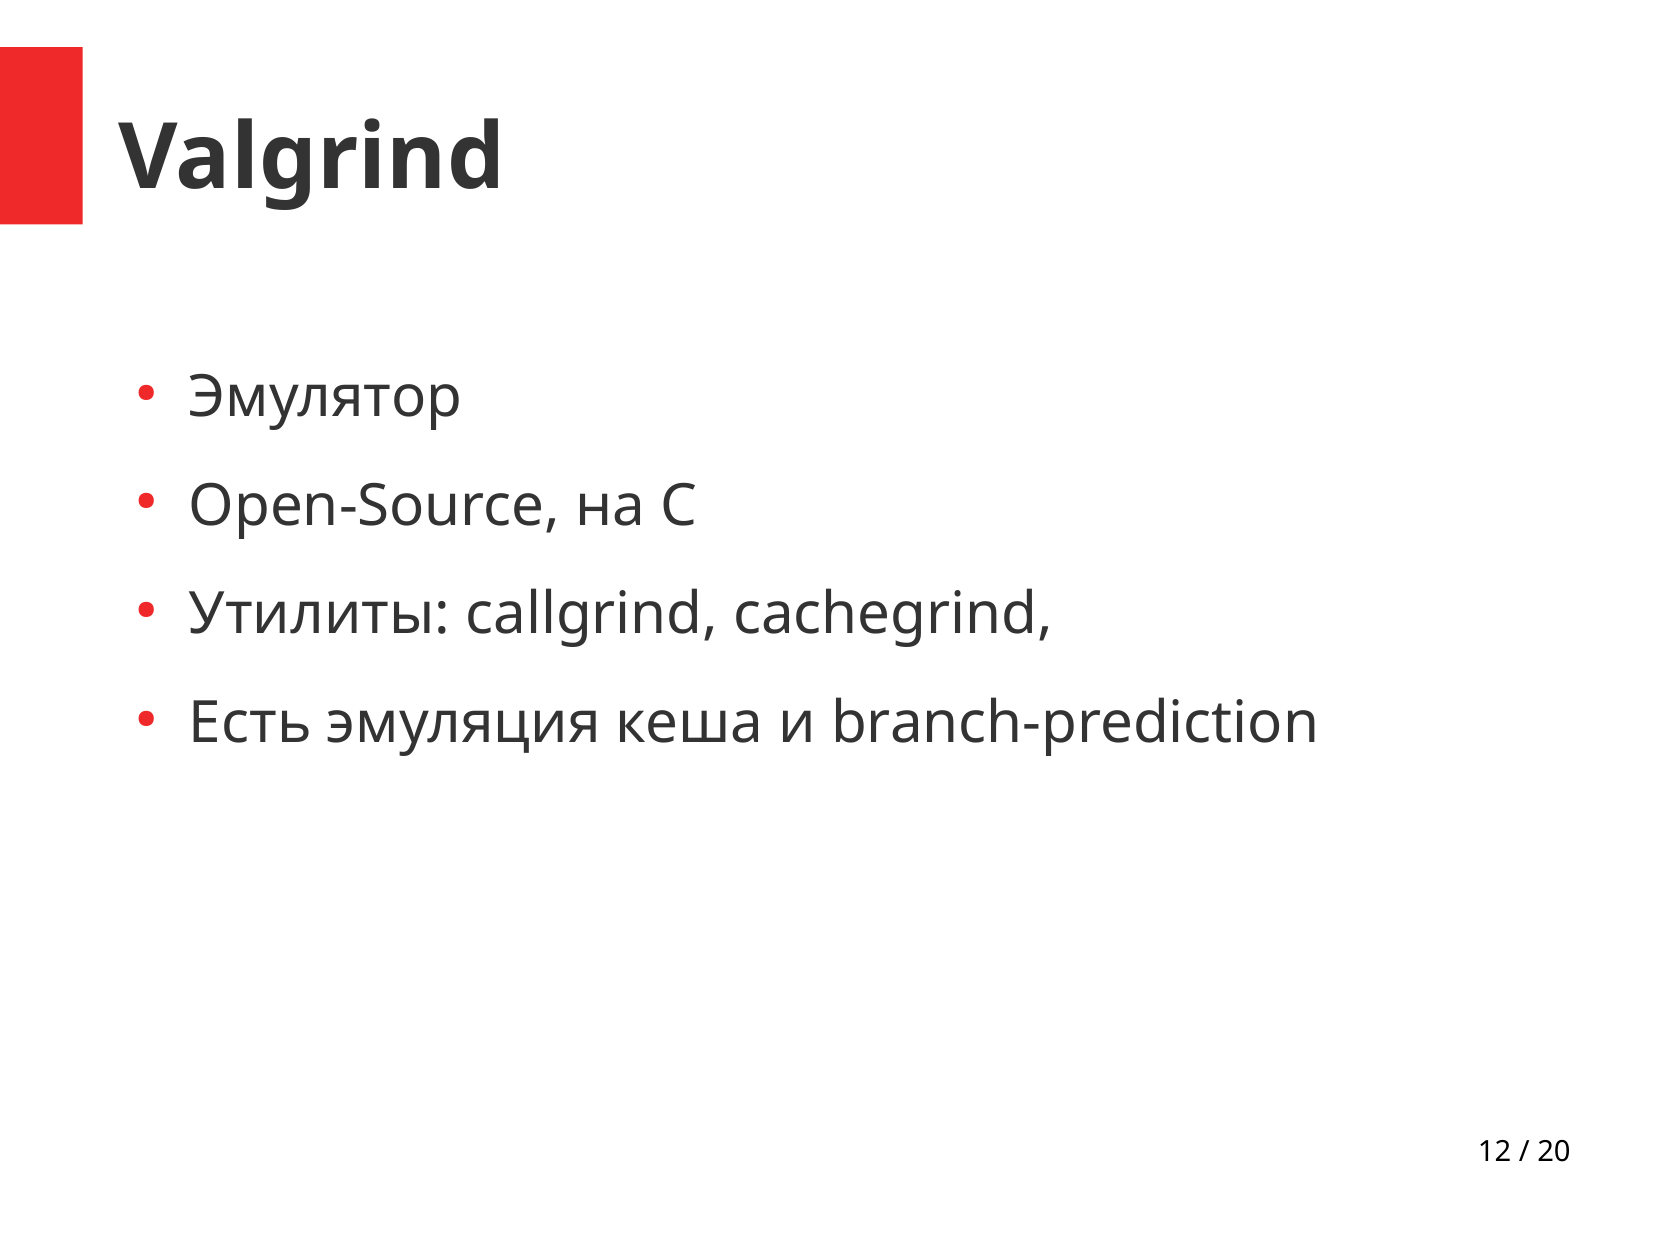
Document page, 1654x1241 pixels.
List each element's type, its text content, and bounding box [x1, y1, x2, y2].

list Эмулятор Open-Source, на C Утилиты: callgrind, cachegrind, Есть эмуляция кеша и branch-prediction [118, 354, 1536, 1074]
title Valgrind [118, 49, 1571, 257]
